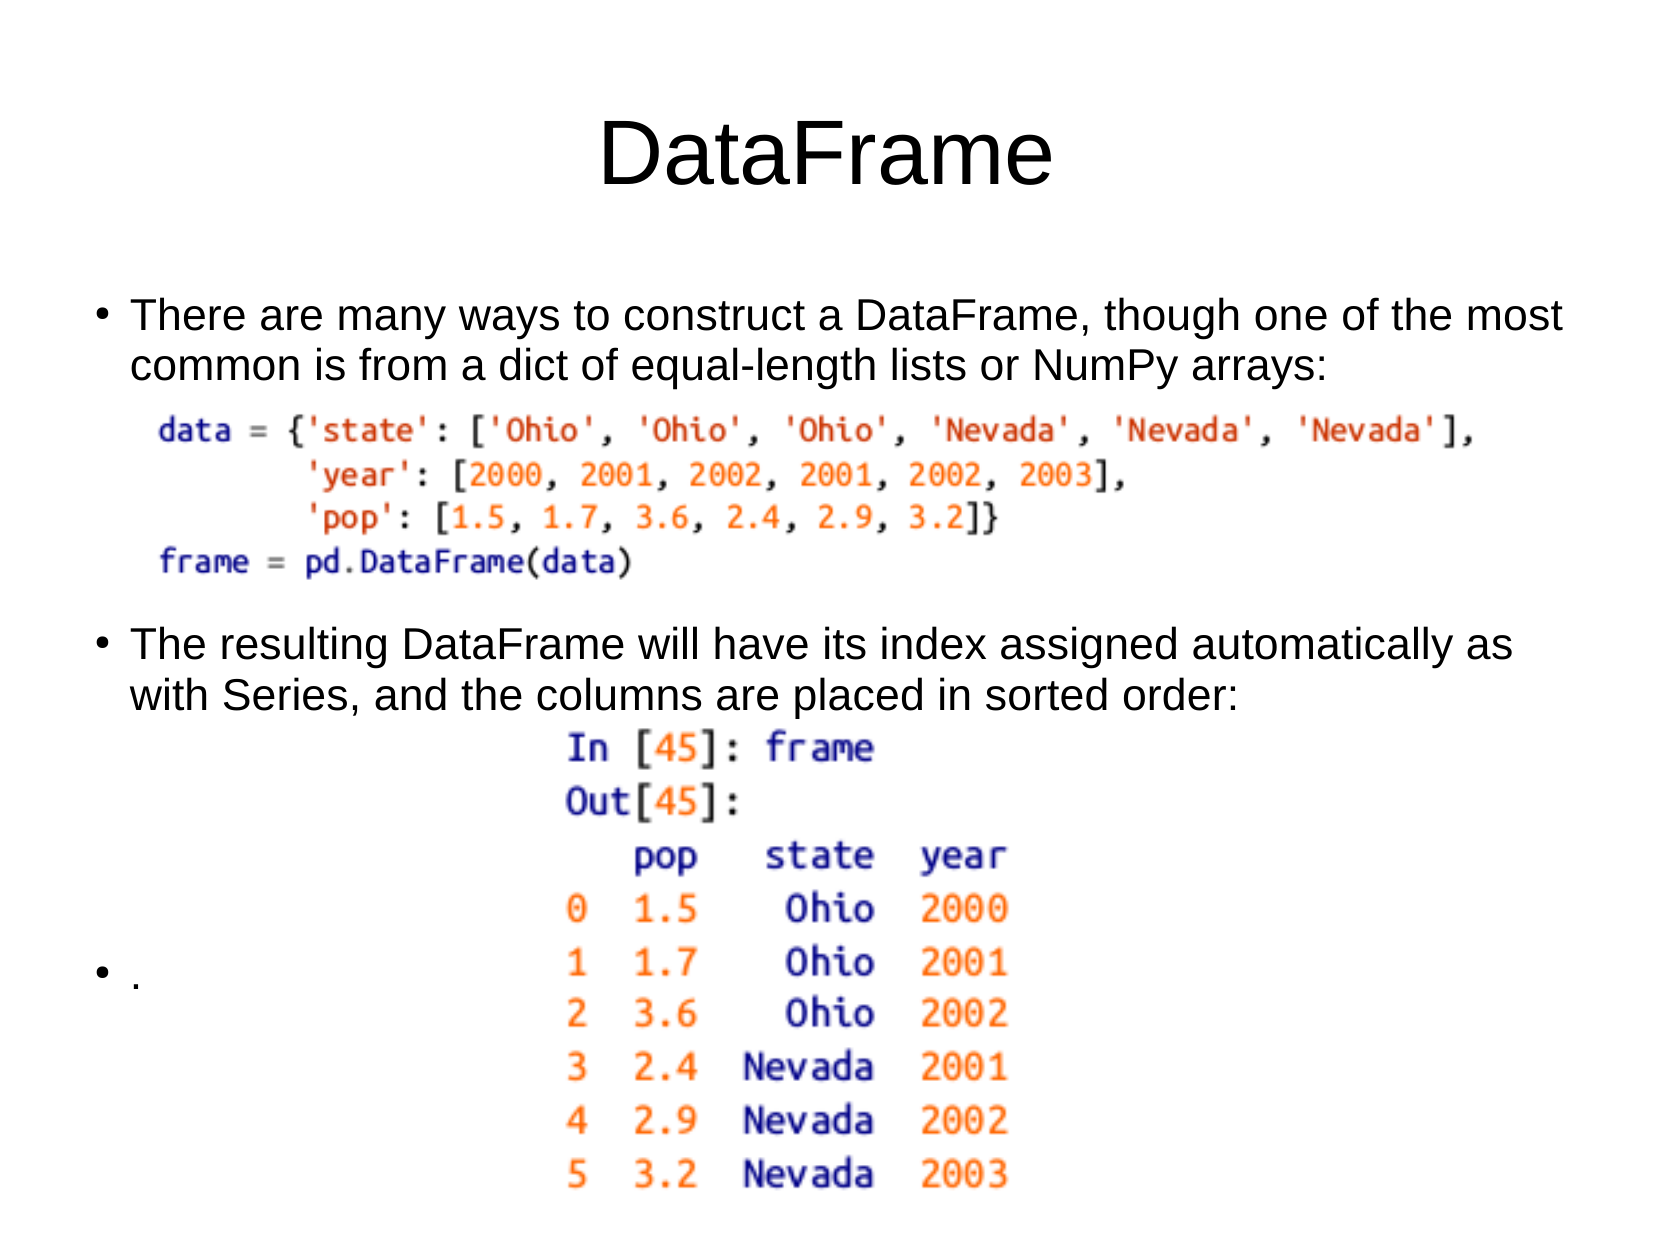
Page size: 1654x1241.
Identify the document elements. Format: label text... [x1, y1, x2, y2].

picture [150, 404, 1501, 601]
list There are many ways to construct a DataFrame, though one of the most common is from a dict of equal-length lists or NumPy arrays: The resulting DataFrame will have its index assigned automatically as with Series, and the columns are placed in sorted order: . [82, 290, 1571, 1010]
title DataFrame [82, 49, 1571, 257]
picture [548, 719, 1036, 1216]
